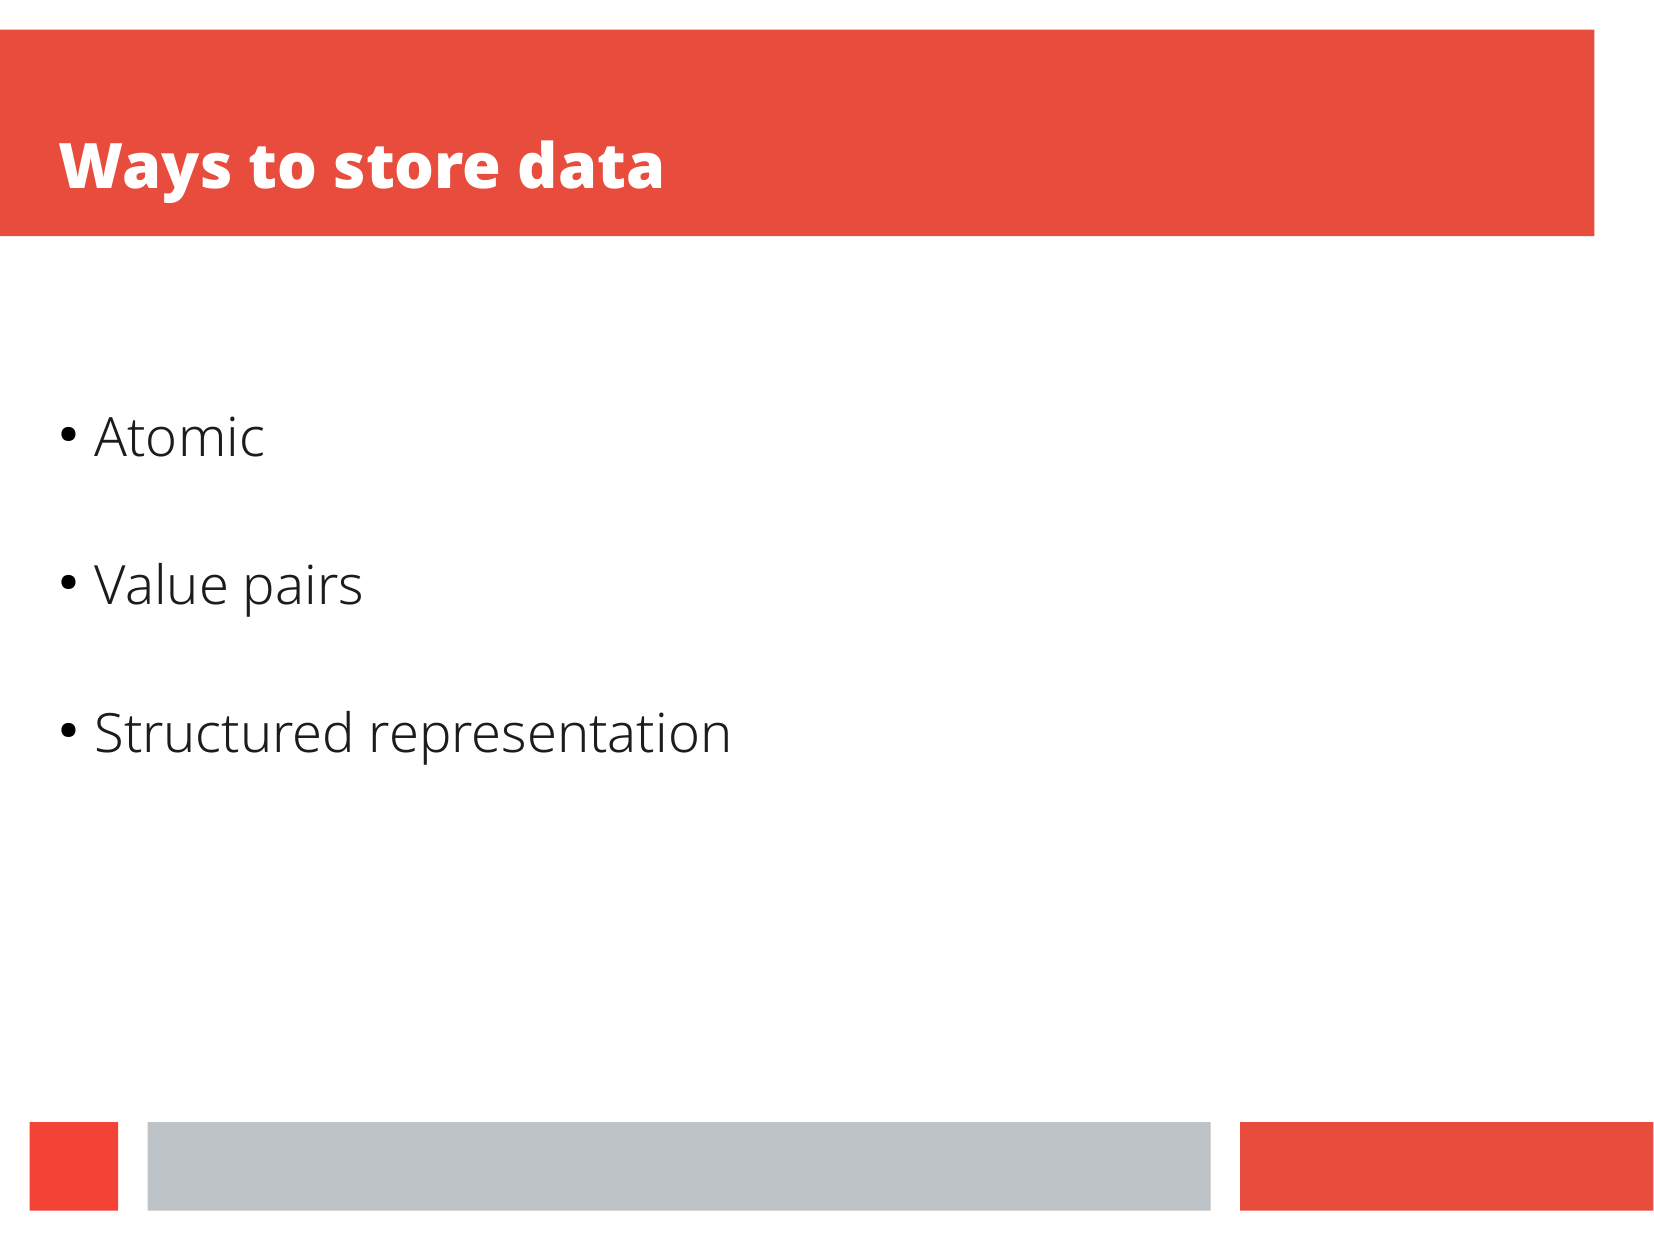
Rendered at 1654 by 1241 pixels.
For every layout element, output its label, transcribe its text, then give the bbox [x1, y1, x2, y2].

title Ways to store data [59, 59, 1595, 207]
subtitle Atomic Value pairs Structured representation [59, 324, 1565, 1093]
